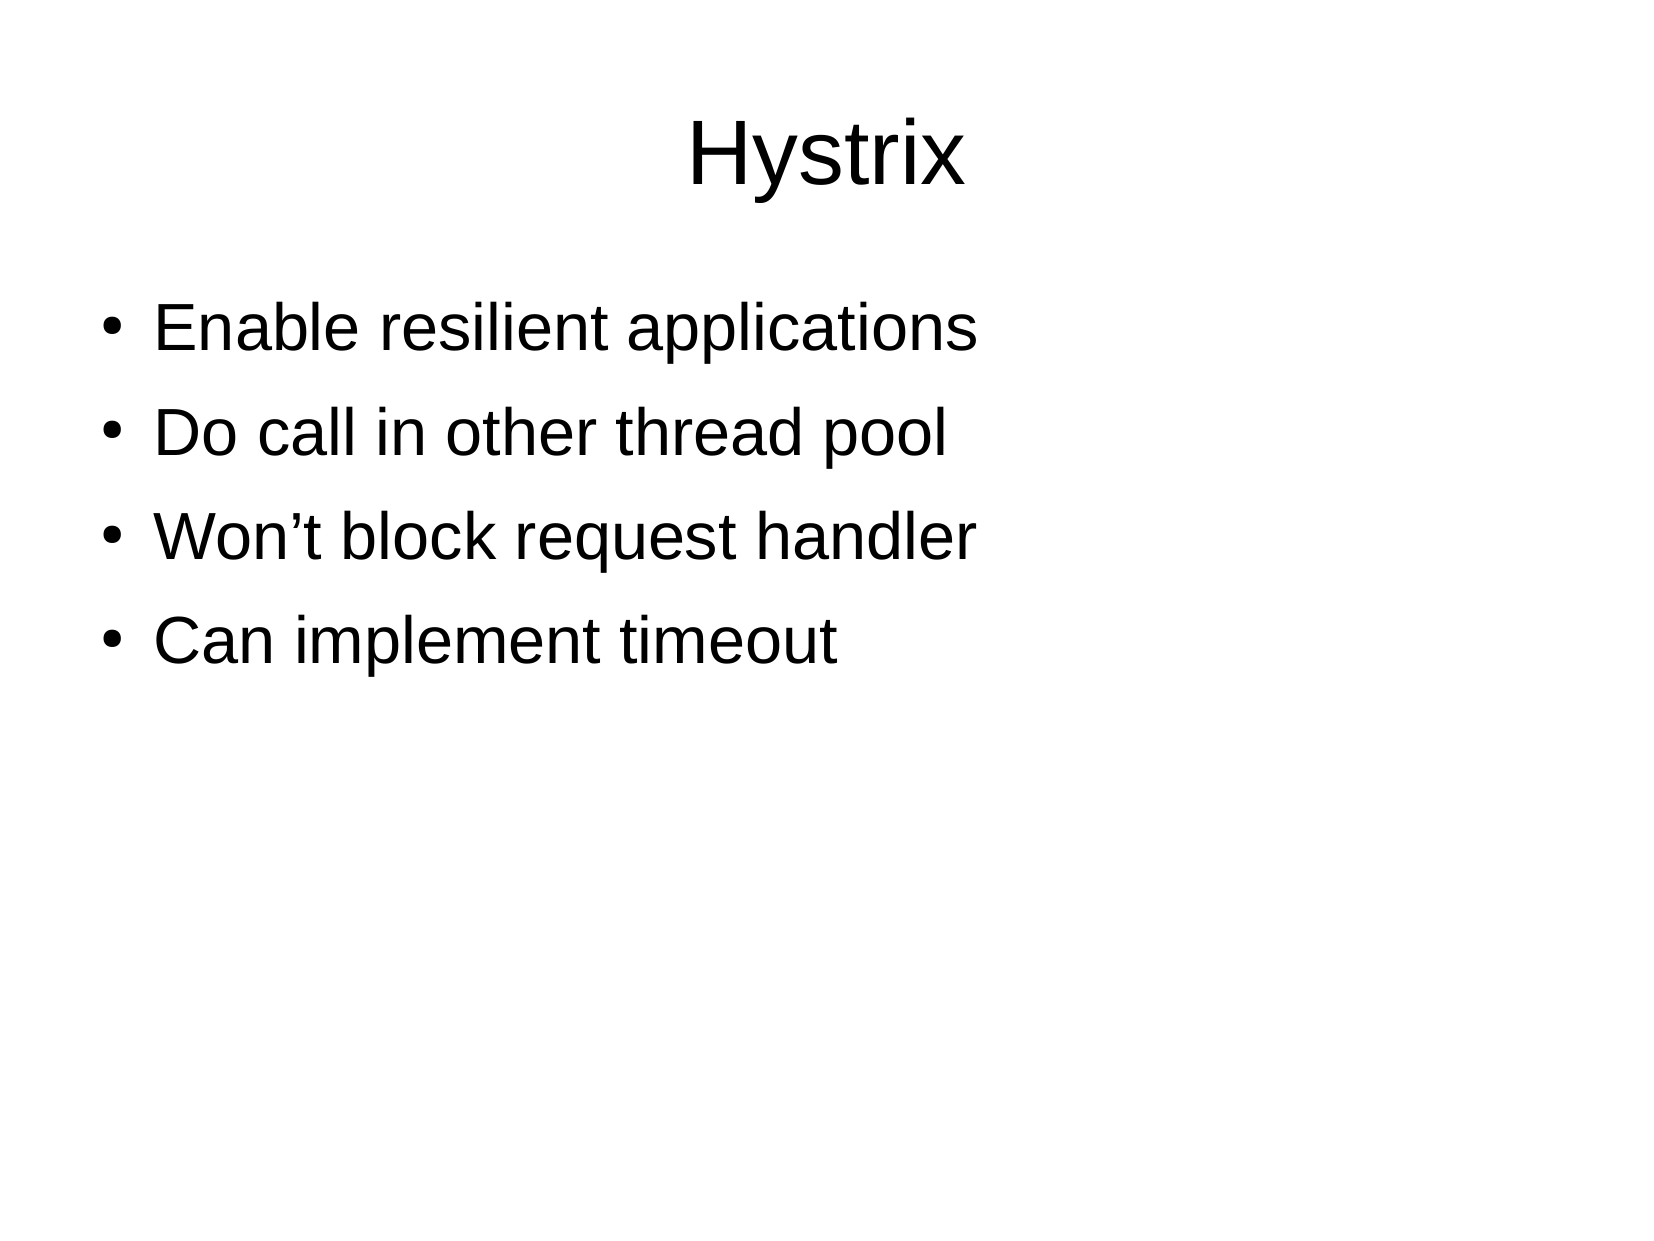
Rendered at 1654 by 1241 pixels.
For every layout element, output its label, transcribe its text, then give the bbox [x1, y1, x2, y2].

title Hystrix [82, 49, 1571, 257]
list Enable resilient applications Do call in other thread pool Won’t block request handler Can implement timeout [82, 290, 1571, 1010]
